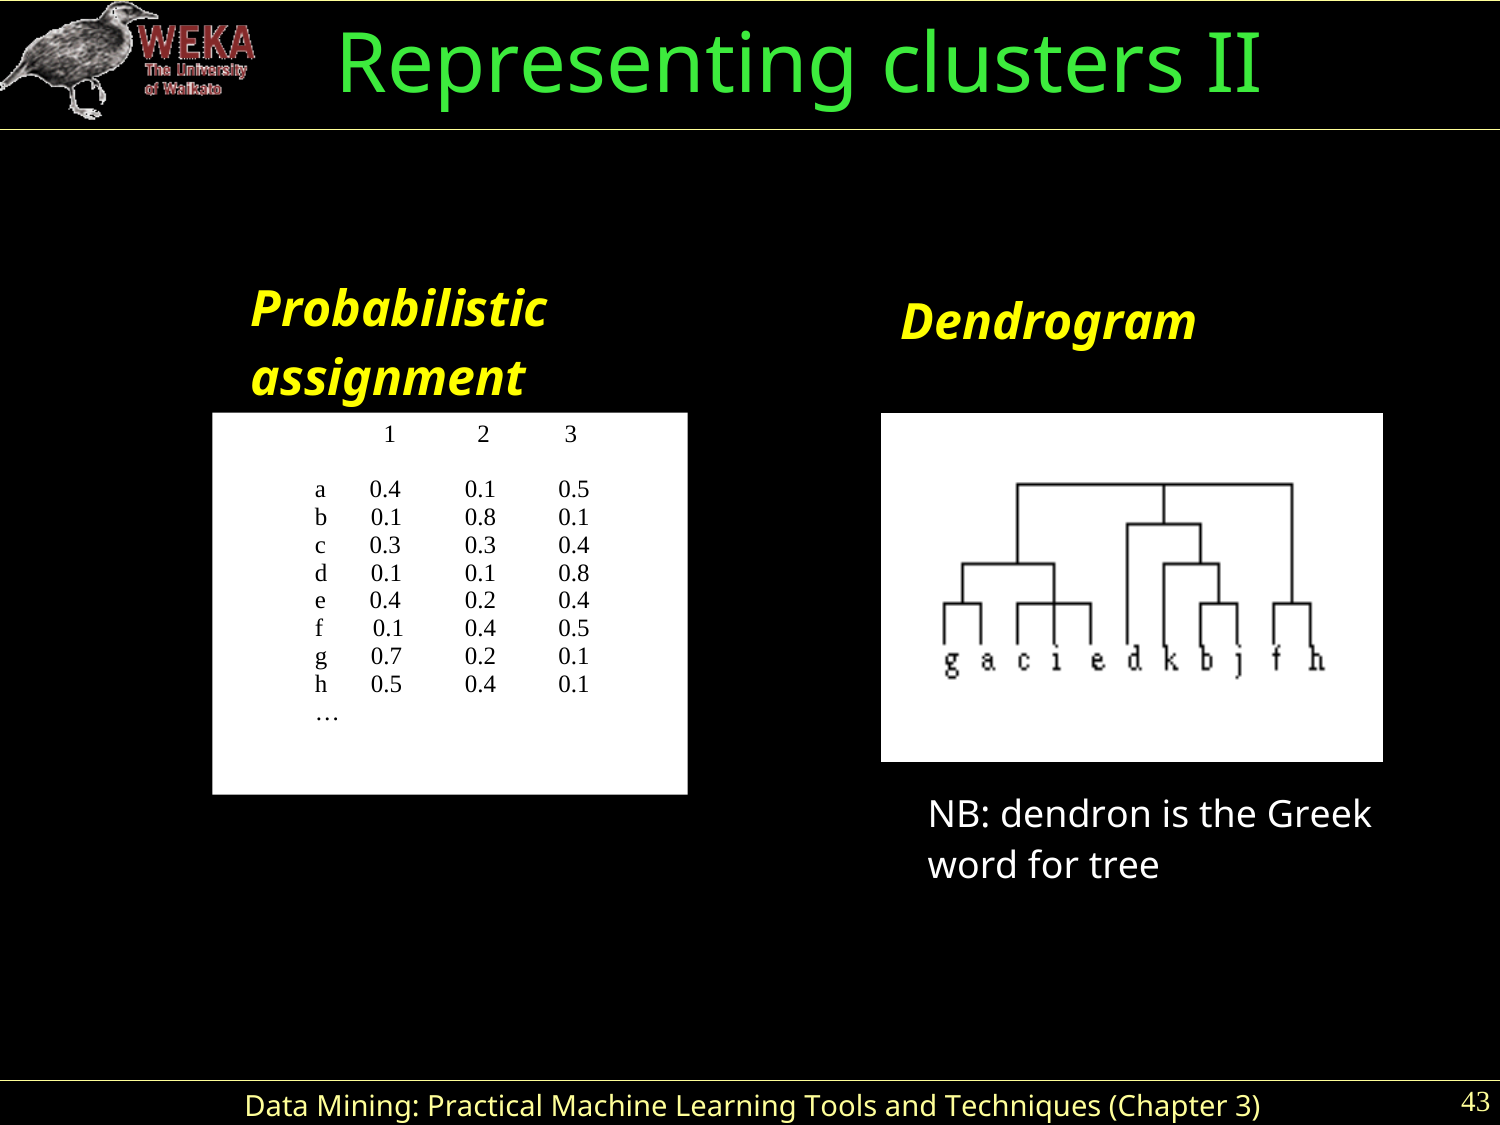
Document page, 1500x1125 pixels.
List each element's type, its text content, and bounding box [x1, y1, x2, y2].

picture [881, 413, 1383, 762]
title Representing clusters II [99, 0, 1500, 148]
text_box [212, 412, 688, 795]
text_box Probabilistic assignment [236, 265, 787, 418]
text_box NB: dendron is the Greek word for tree [912, 780, 1388, 898]
text_box 1 2 3 a 0.4 0.1 0.5 b 0.1 0.8 0.1 c 0.3 0.3 0.4 d 0.1 0.1 0.8 e 0.4 0.2 0.4 f 0.1 0.4 0.5 g 0.7 0.2 0.1 h 0.5 0.4 0.1 … [299, 418, 625, 755]
picture [0, 1, 99, 129]
text_box Dendrogram [885, 277, 1298, 362]
